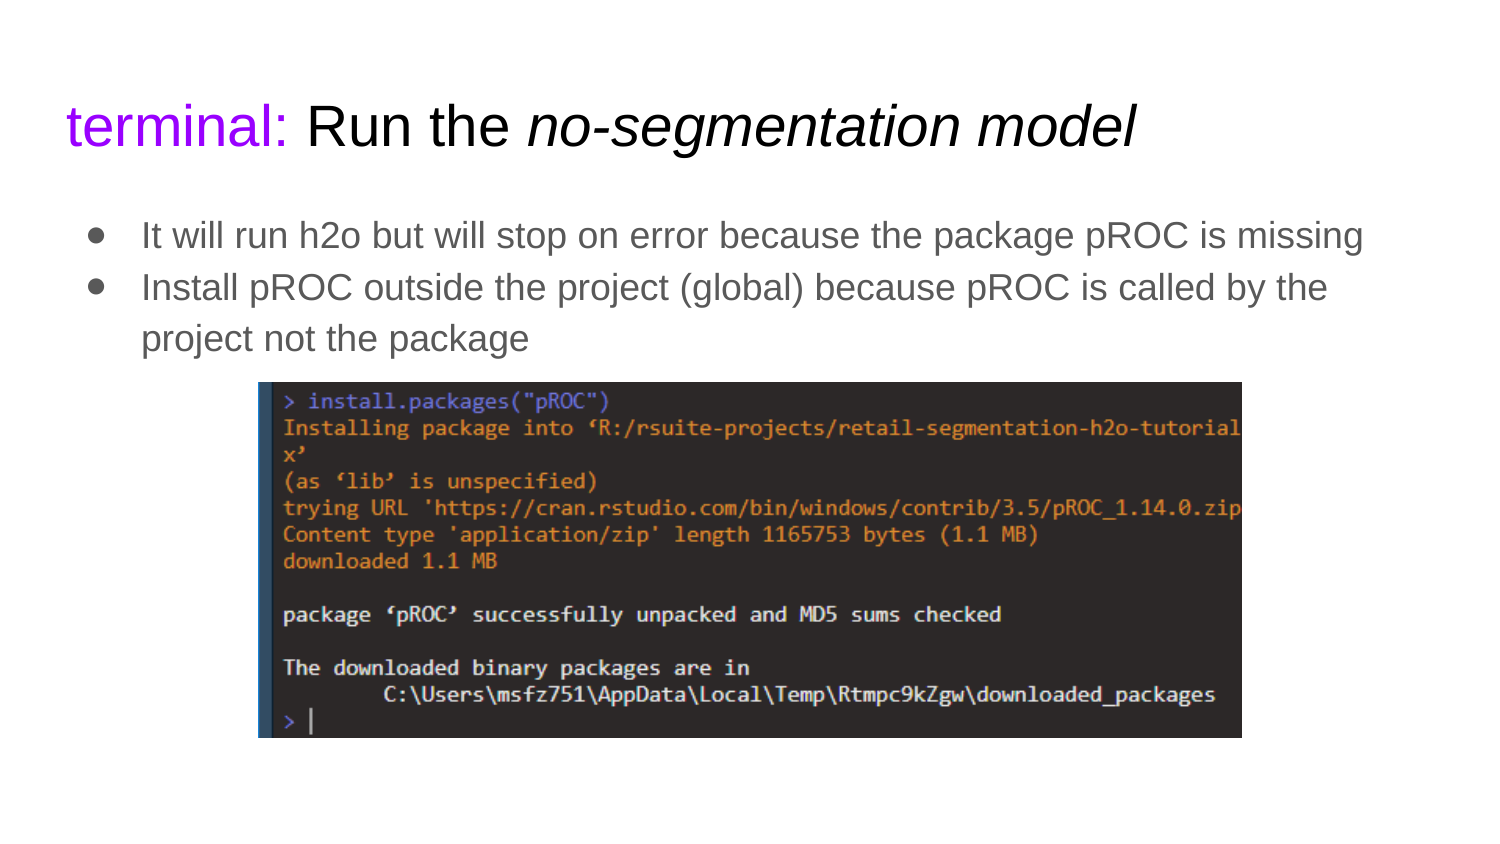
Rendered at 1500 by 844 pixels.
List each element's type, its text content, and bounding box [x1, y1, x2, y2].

list It will run h2o but will stop on error because the package pROC is missing Install pROC outside the project (global) because pROC is called by the project not the package [51, 189, 1449, 750]
picture [258, 382, 1242, 738]
title terminal: Run the no-segmentation model [51, 72, 1449, 167]
